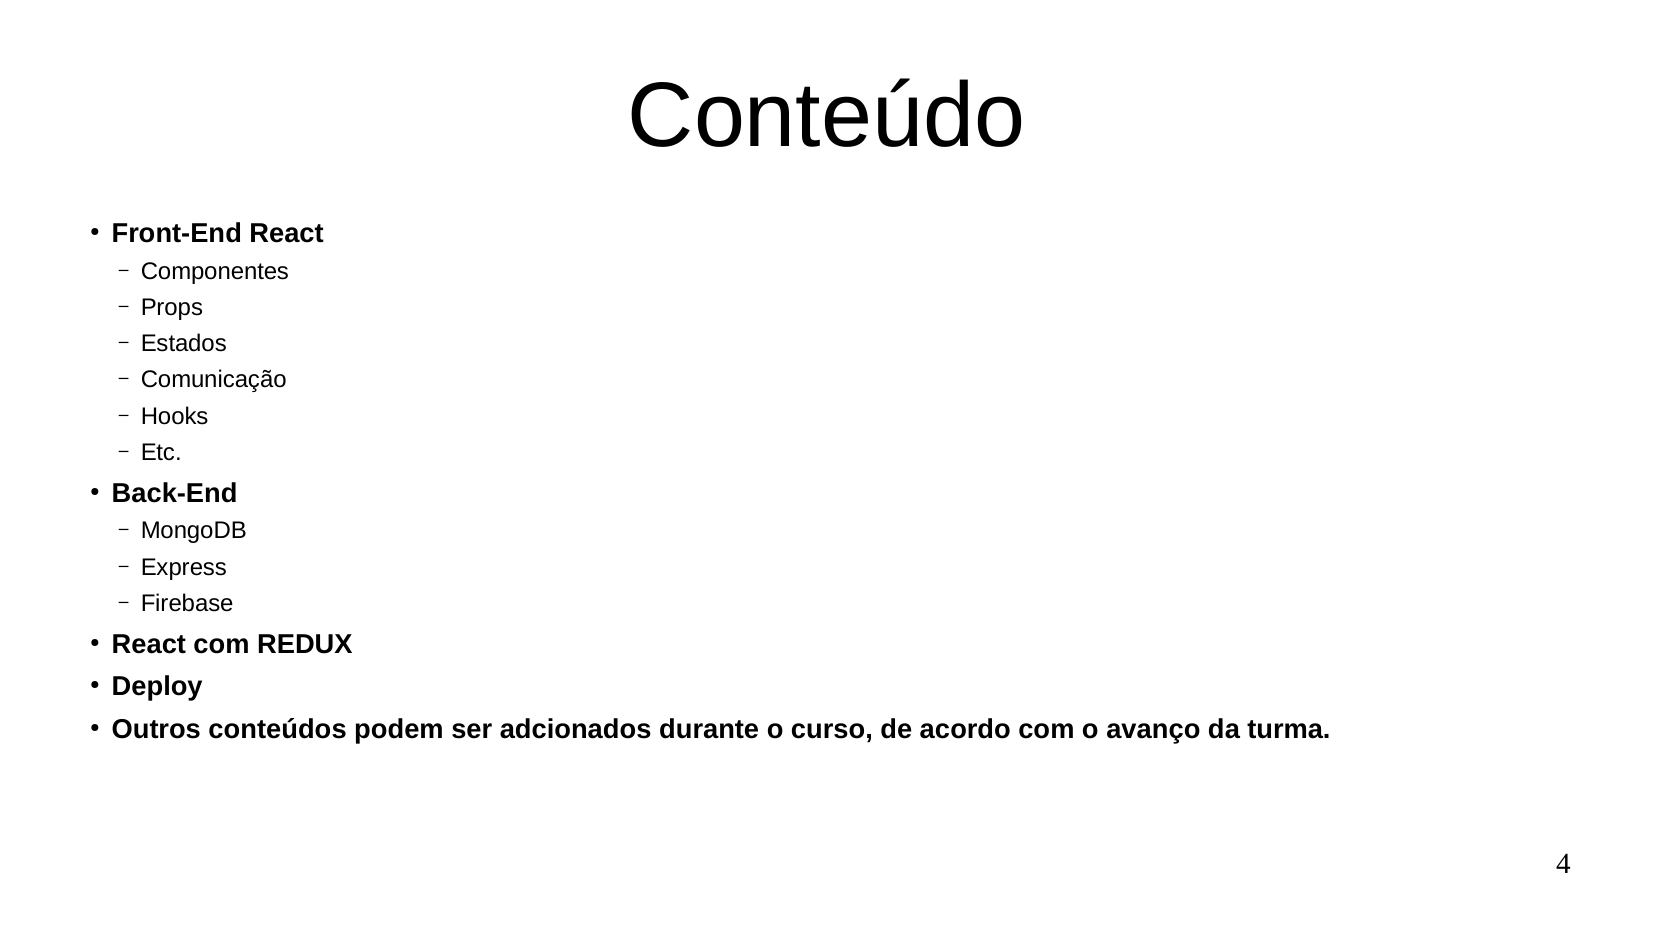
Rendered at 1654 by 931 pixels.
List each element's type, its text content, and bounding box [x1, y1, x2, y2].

list Front-End React Componentes Props Estados Comunicação Hooks Etc. Back-End MongoDB Express Firebase React com REDUX Deploy Outros conteúdos podem ser adcionados durante o curso, de acordo com o avanço da turma. [82, 217, 1571, 758]
title Conteúdo [82, 37, 1571, 193]
